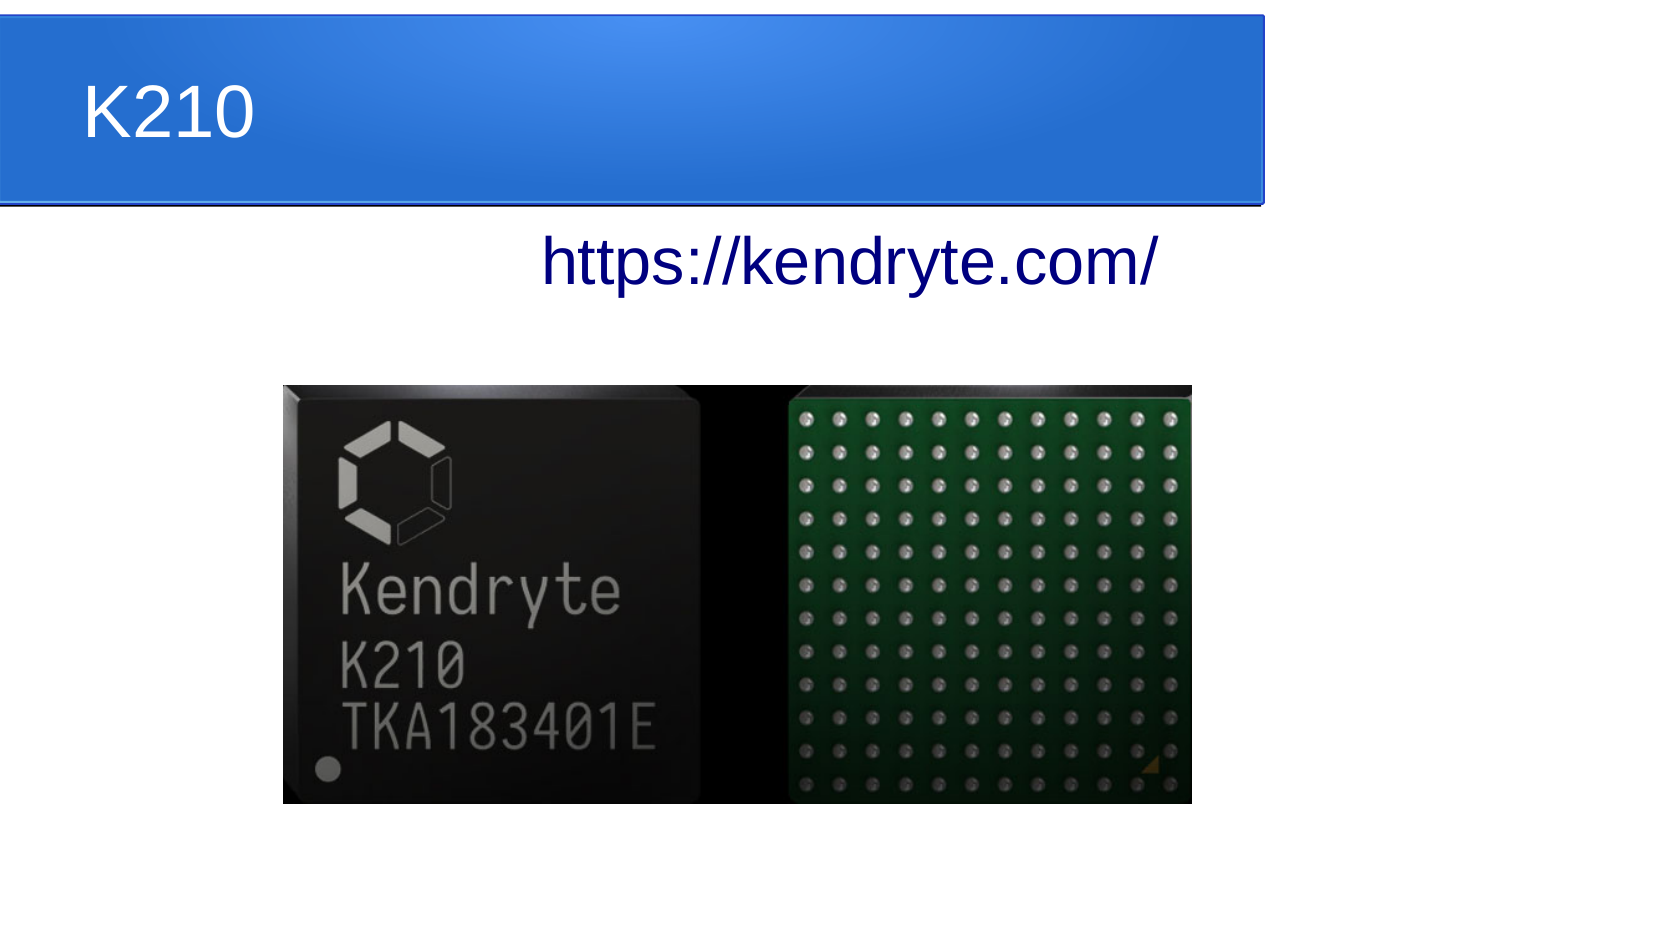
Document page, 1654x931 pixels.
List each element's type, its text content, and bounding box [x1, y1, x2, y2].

picture [283, 385, 1192, 804]
title K210 [82, 35, 1235, 189]
text_box https://kendryte.com/ [106, 224, 1595, 764]
